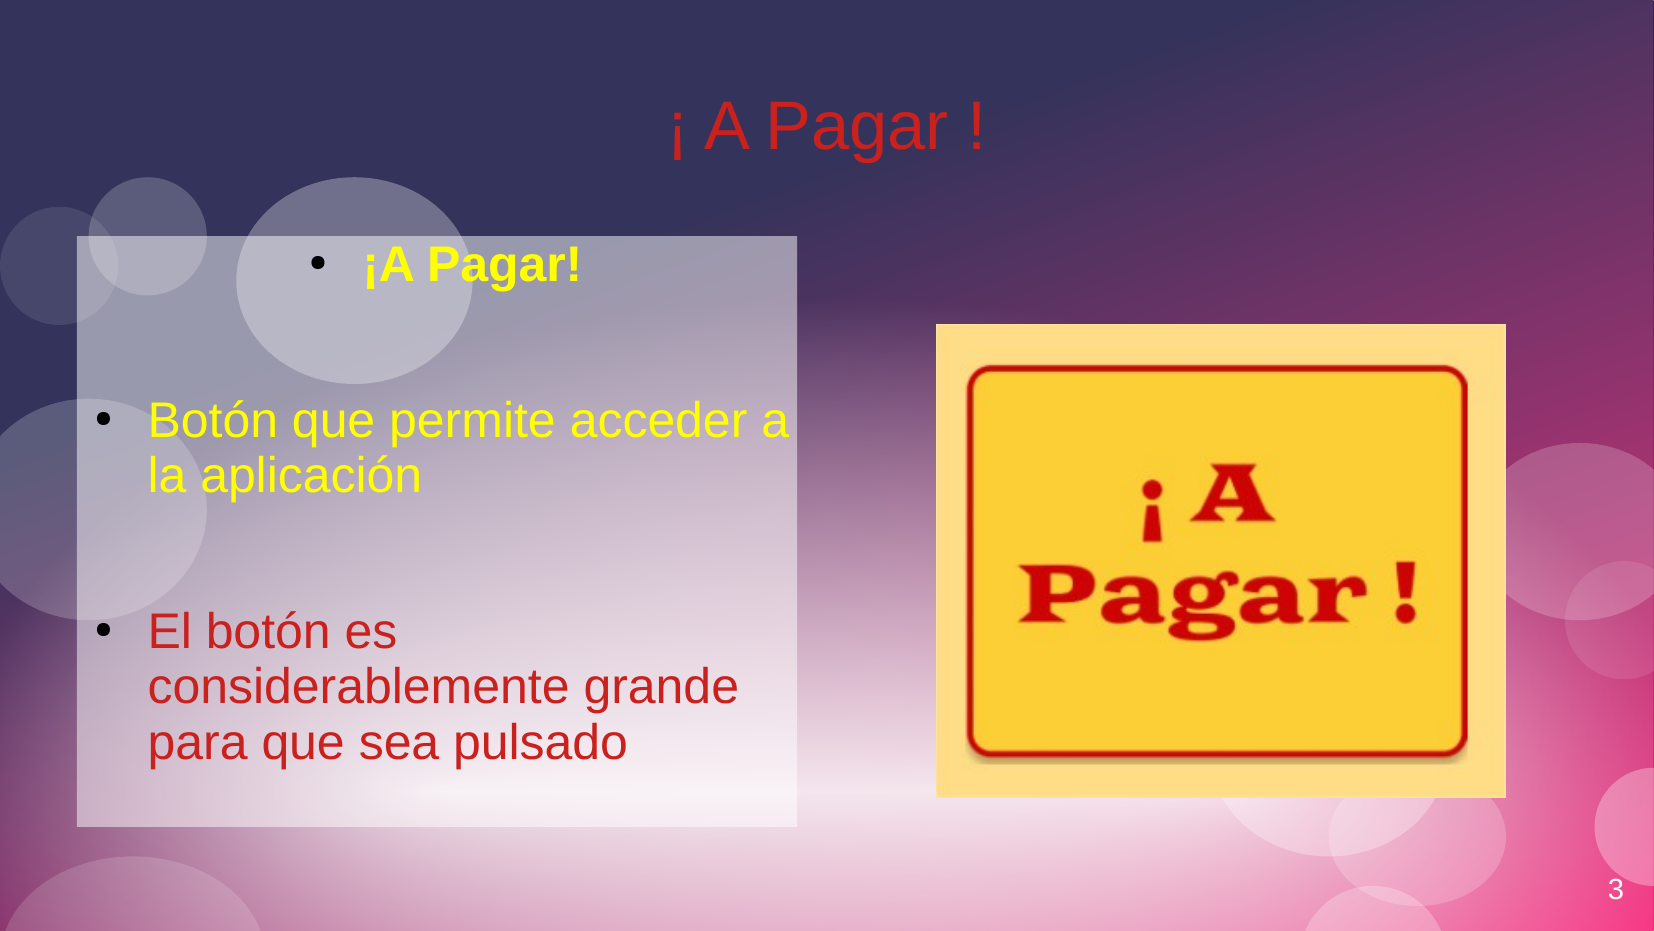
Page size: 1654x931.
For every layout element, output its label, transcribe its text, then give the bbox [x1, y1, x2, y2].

title ¡ A Pagar ! [88, 44, 1565, 207]
picture [936, 324, 1506, 798]
list ¡A Pagar! Botón que permite acceder a la aplicación El botón es considerablemente grande para que sea pulsado [76, 236, 798, 827]
